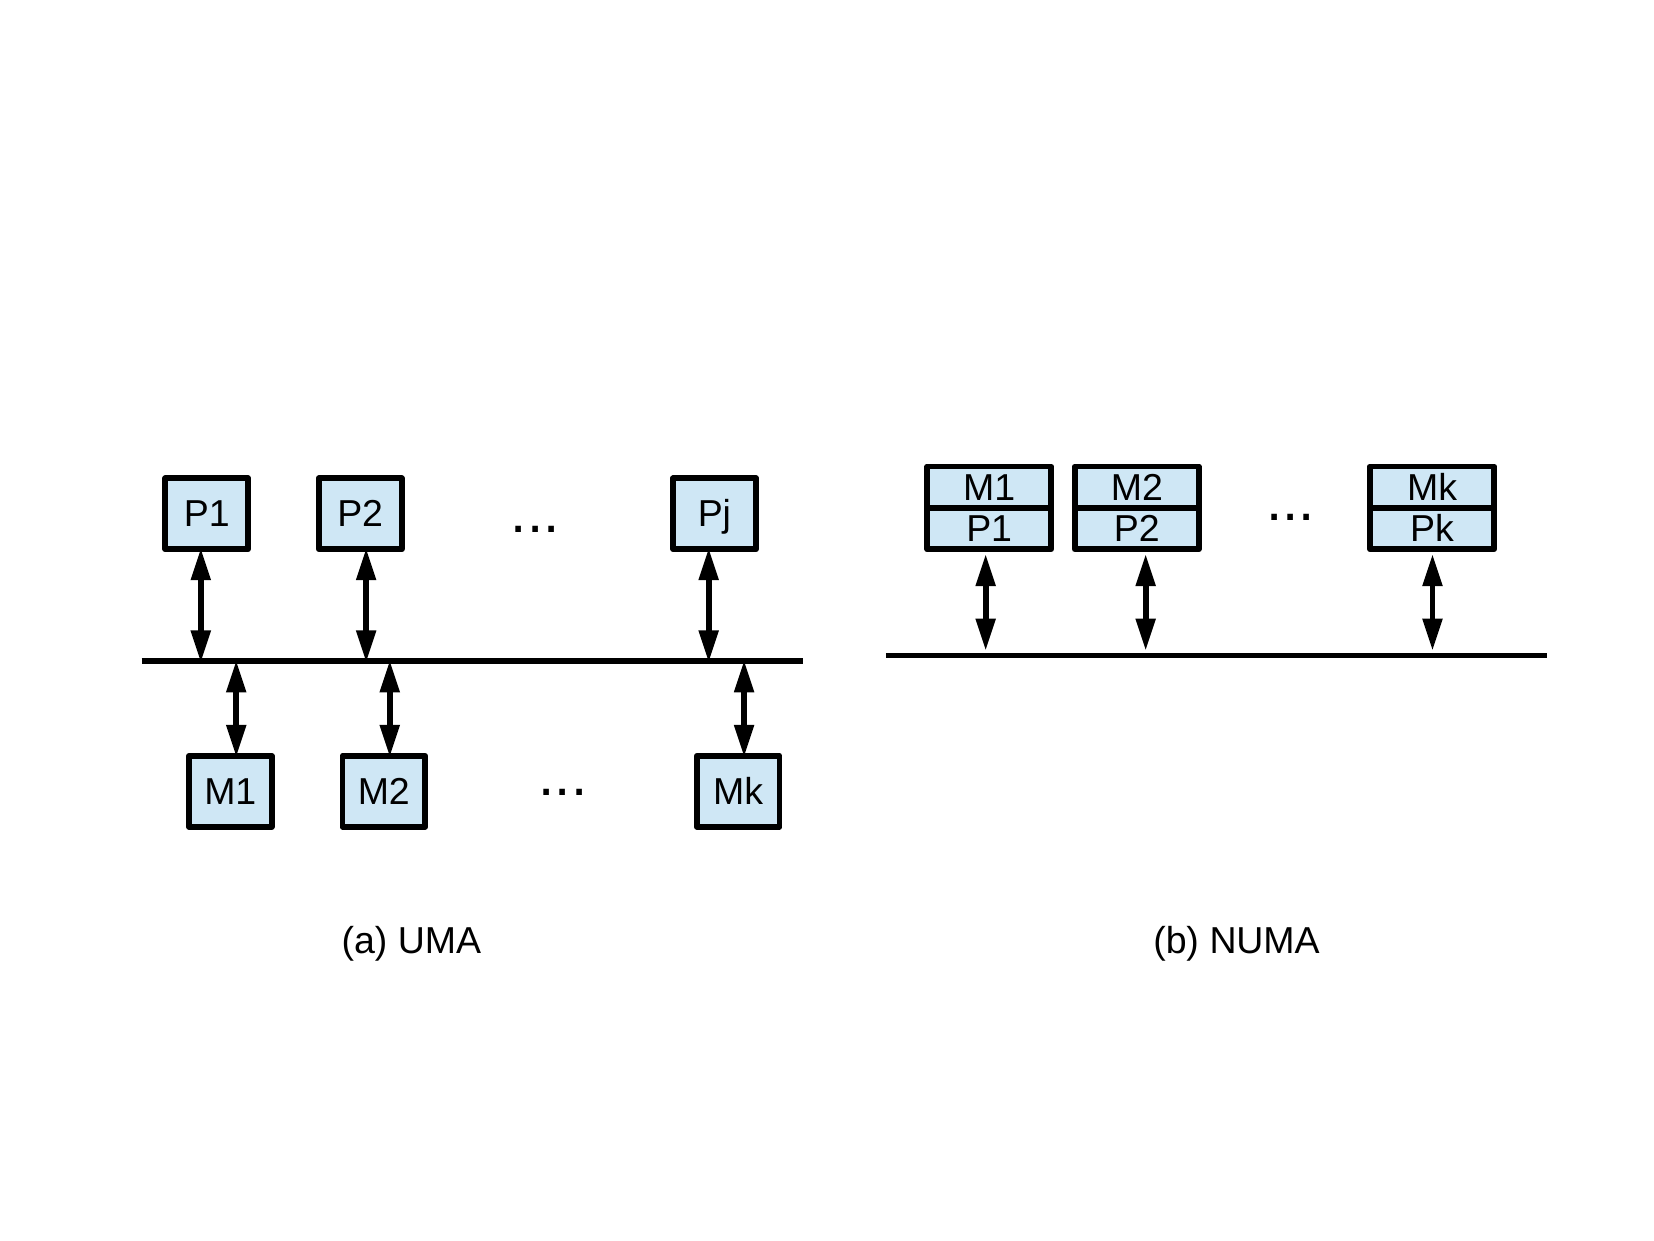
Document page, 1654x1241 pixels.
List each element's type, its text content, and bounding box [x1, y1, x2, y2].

text_box P2 [318, 478, 402, 550]
text_box Pk [1370, 508, 1495, 550]
text_box M1 [927, 466, 1052, 508]
text_box Mk [1370, 466, 1495, 508]
text_box Pj [673, 478, 756, 550]
text_box P1 [165, 478, 249, 550]
text_box (b) NUMA [1138, 911, 1335, 969]
text_box M1 [188, 755, 272, 827]
text_box ... [523, 735, 603, 815]
text_box ... [1251, 460, 1331, 541]
text_box M2 [342, 755, 426, 827]
text_box ... [496, 472, 575, 553]
text_box P2 [1074, 508, 1199, 550]
text_box M2 [1074, 466, 1199, 508]
text_box P1 [927, 508, 1052, 550]
text_box (a) UMA [326, 911, 497, 969]
text_box Mk [696, 755, 780, 827]
